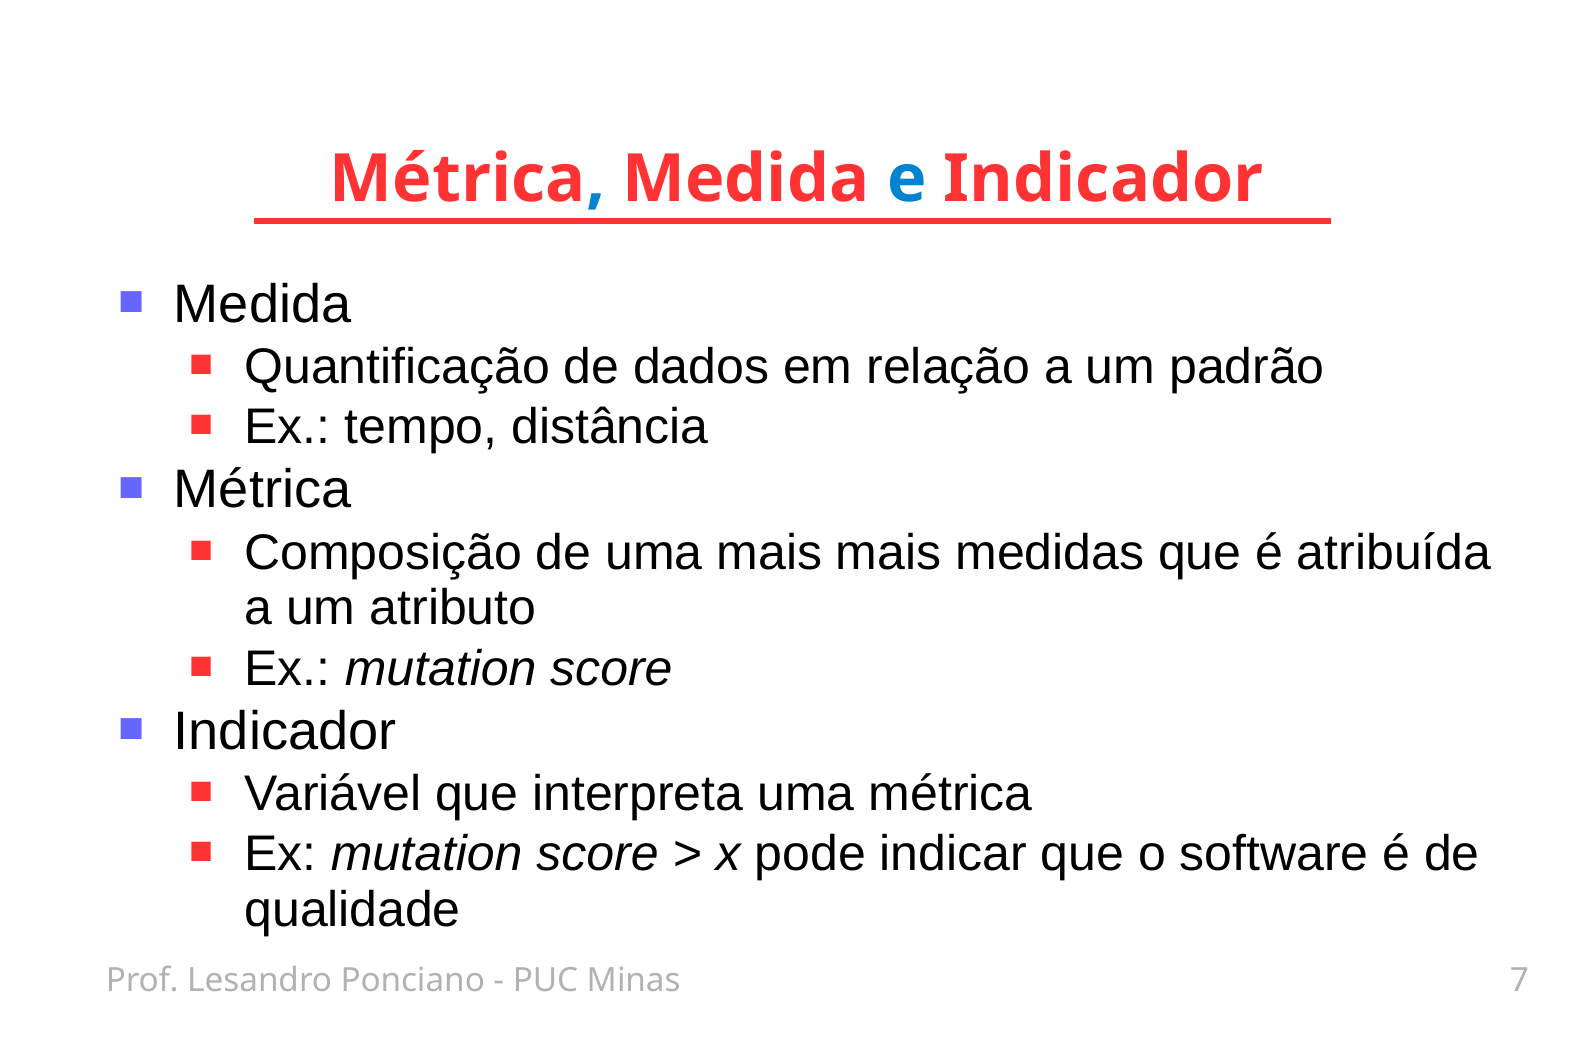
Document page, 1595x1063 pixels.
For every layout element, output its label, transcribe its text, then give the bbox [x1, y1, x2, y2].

list Medida Quantificação de dados em relação a um padrão Ex.: tempo, distância Métrica Composição de uma mais mais medidas que é atribuída a um atributo Ex.: mutation score Indicador Variável que interpreta uma métrica Ex: mutation score > x pode indicar que o software é de qualidade [102, 273, 1506, 937]
title Métrica, Medida e Indicador [132, 96, 1462, 255]
